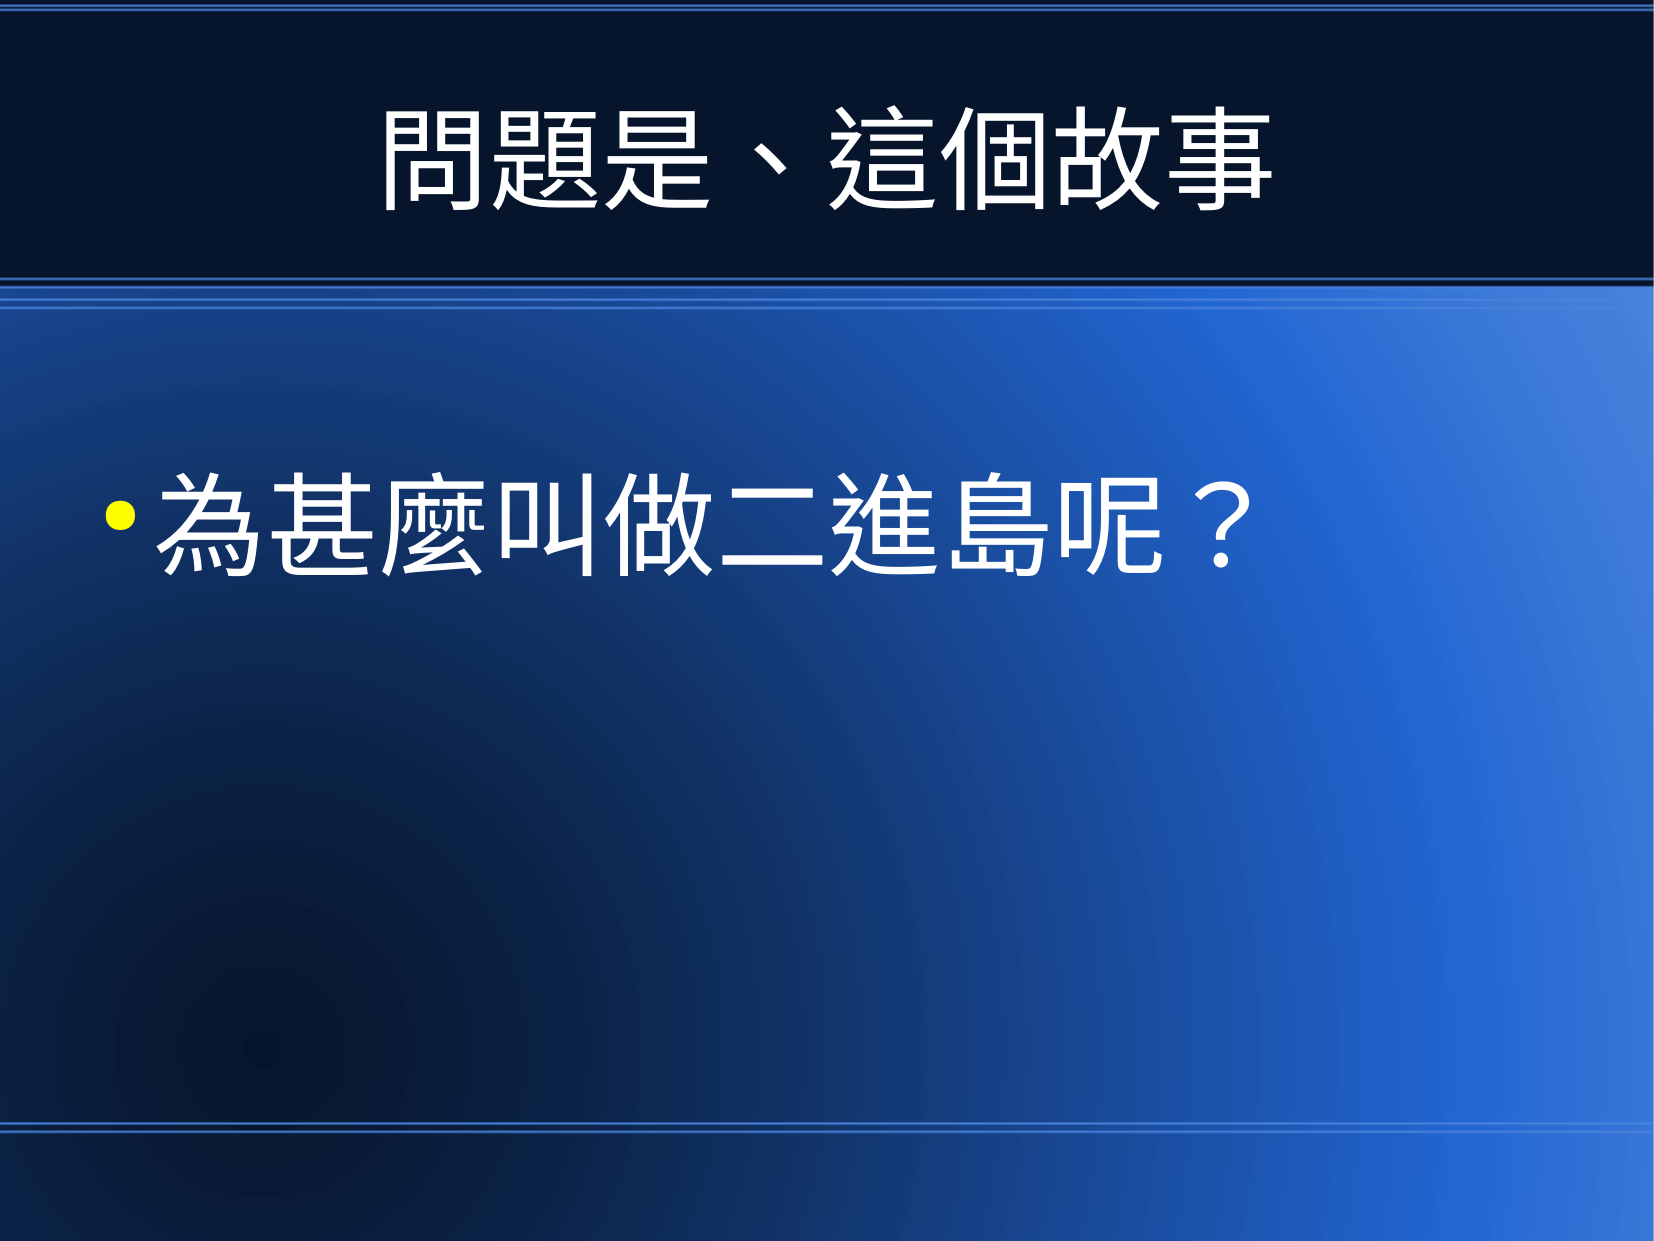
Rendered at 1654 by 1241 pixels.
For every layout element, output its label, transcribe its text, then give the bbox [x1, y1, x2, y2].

title 問題是、這個故事 [82, 49, 1571, 257]
list 為甚麼叫做二進島呢？ [82, 355, 1571, 1241]
picture [0, 0, 1654, 1241]
